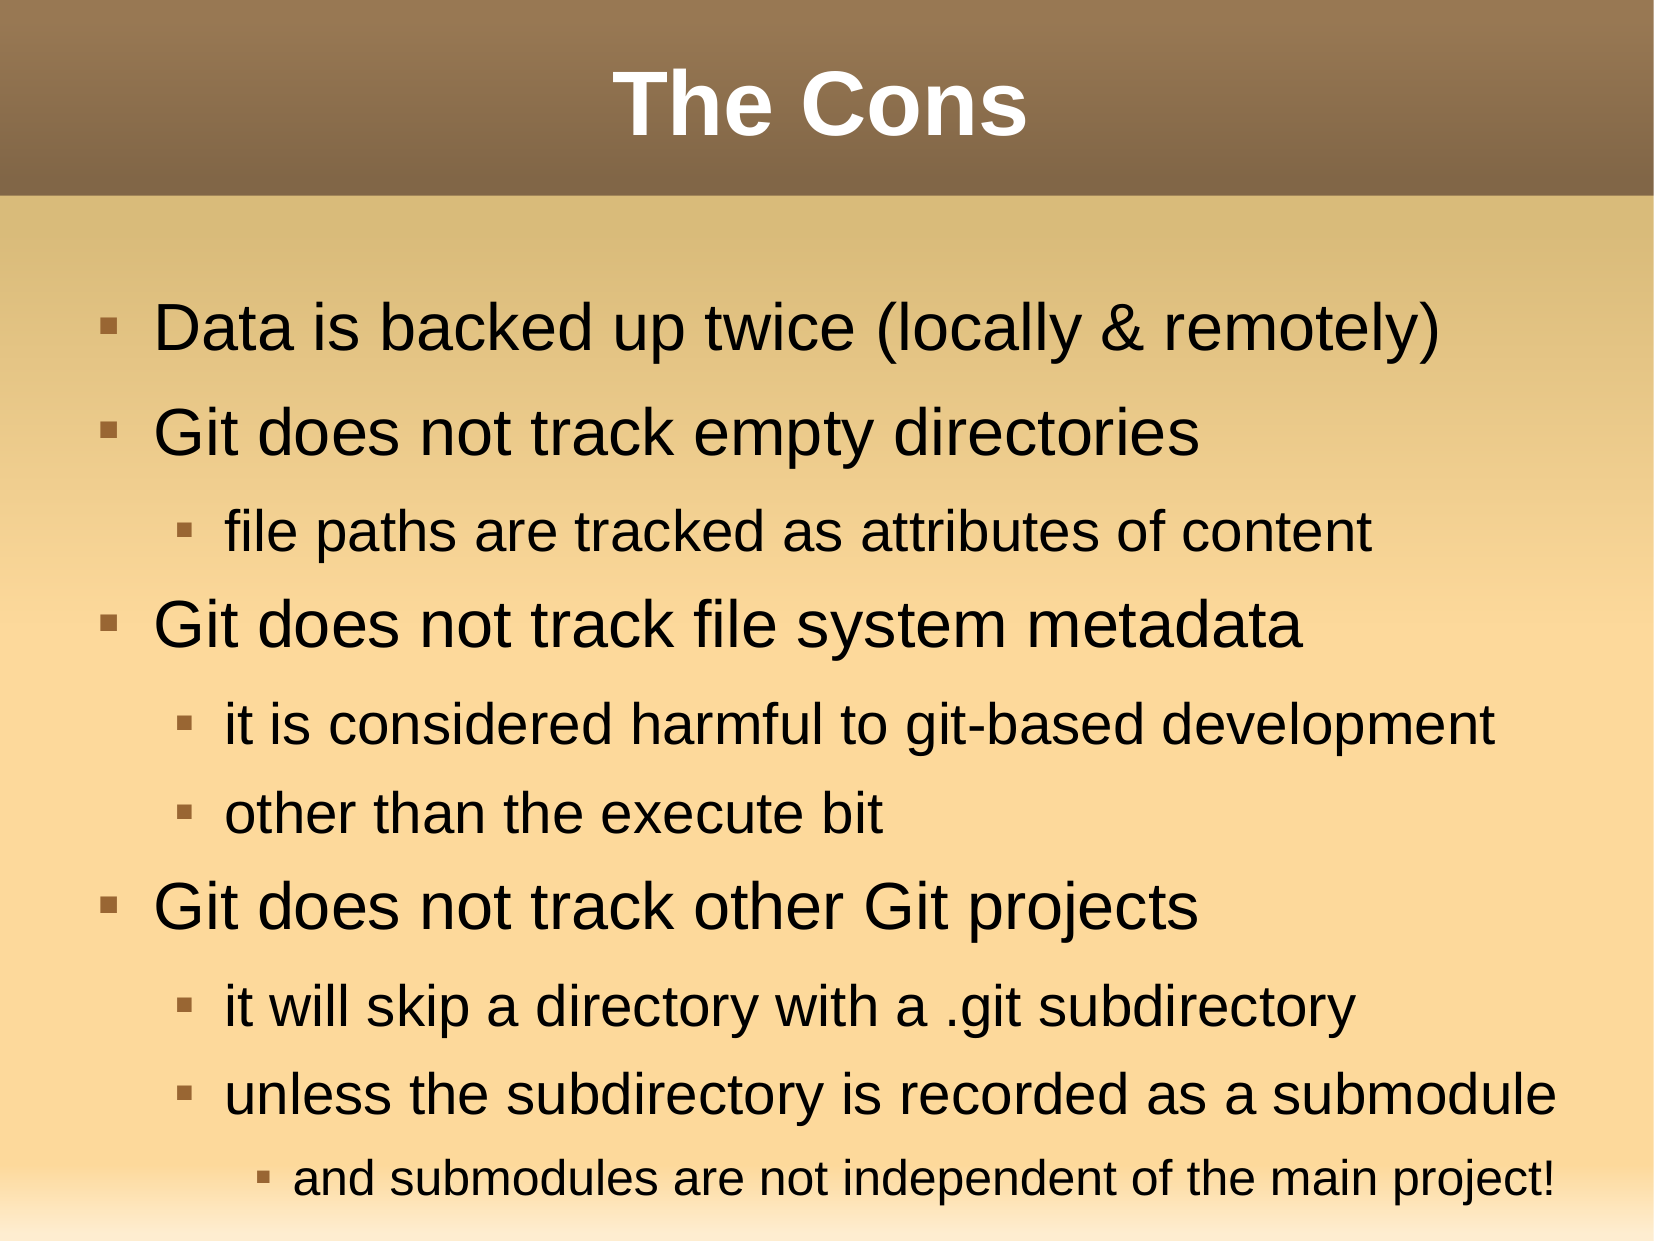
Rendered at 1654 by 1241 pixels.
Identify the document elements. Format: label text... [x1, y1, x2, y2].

picture [0, 0, 1654, 1241]
title The Cons [76, 0, 1565, 208]
list Data is backed up twice (locally & remotely) Git does not track empty directories file paths are tracked as attributes of content Git does not track file system metadata it is considered harmful to git-based development other than the execute bit Git does not track other Git projects it will skip a directory with a .git subdirectory unless the subdirectory is recorded as a submodule and submodules are not independent of the main project! [82, 290, 1571, 1207]
